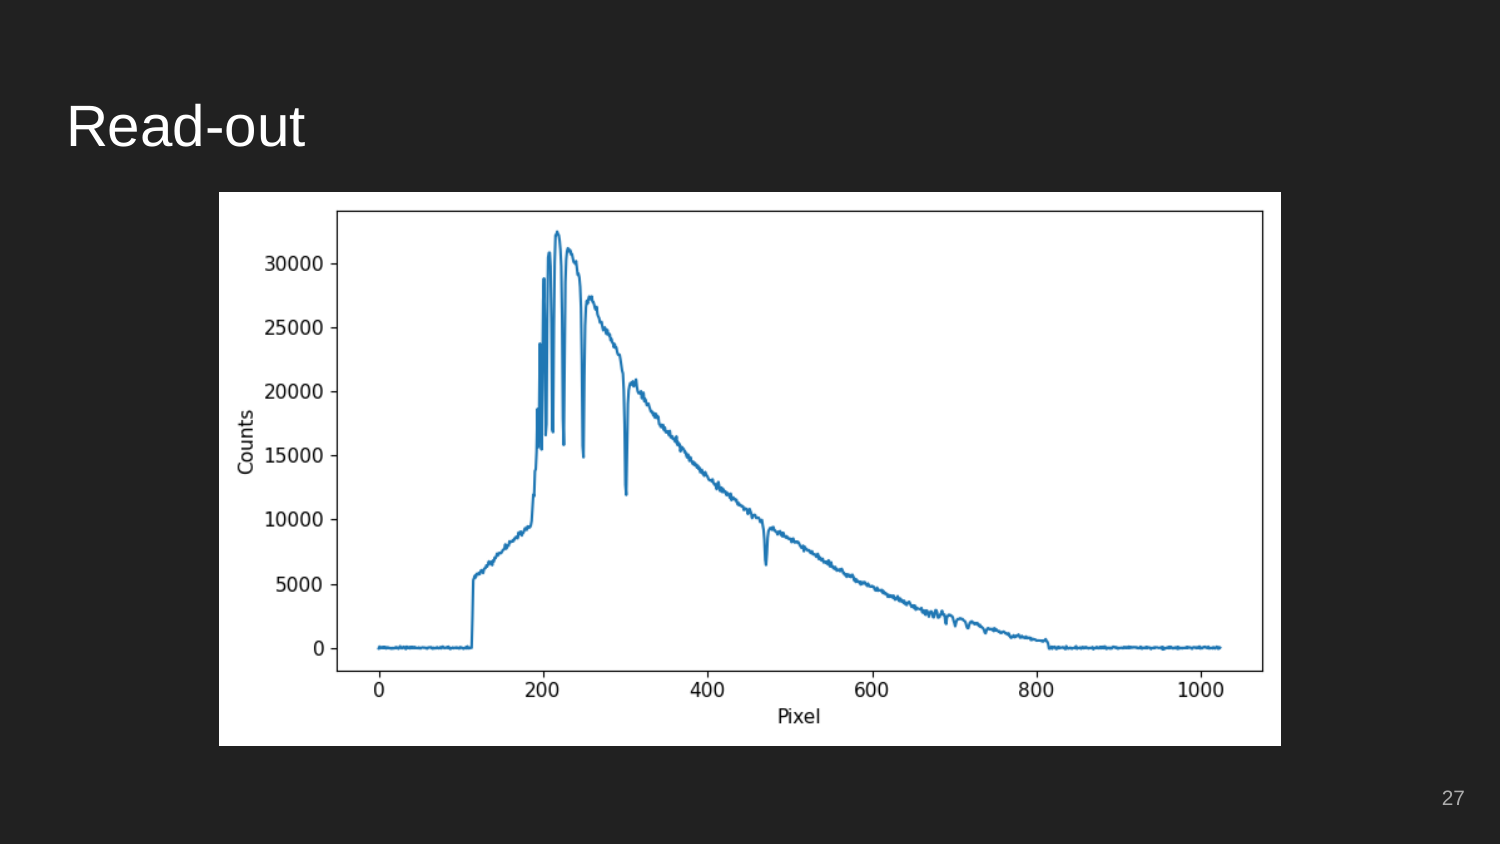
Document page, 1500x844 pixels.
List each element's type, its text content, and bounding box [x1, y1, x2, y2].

slide_number <number> [1389, 764, 1480, 830]
title Read-out [51, 72, 1449, 167]
picture [219, 192, 1281, 746]
